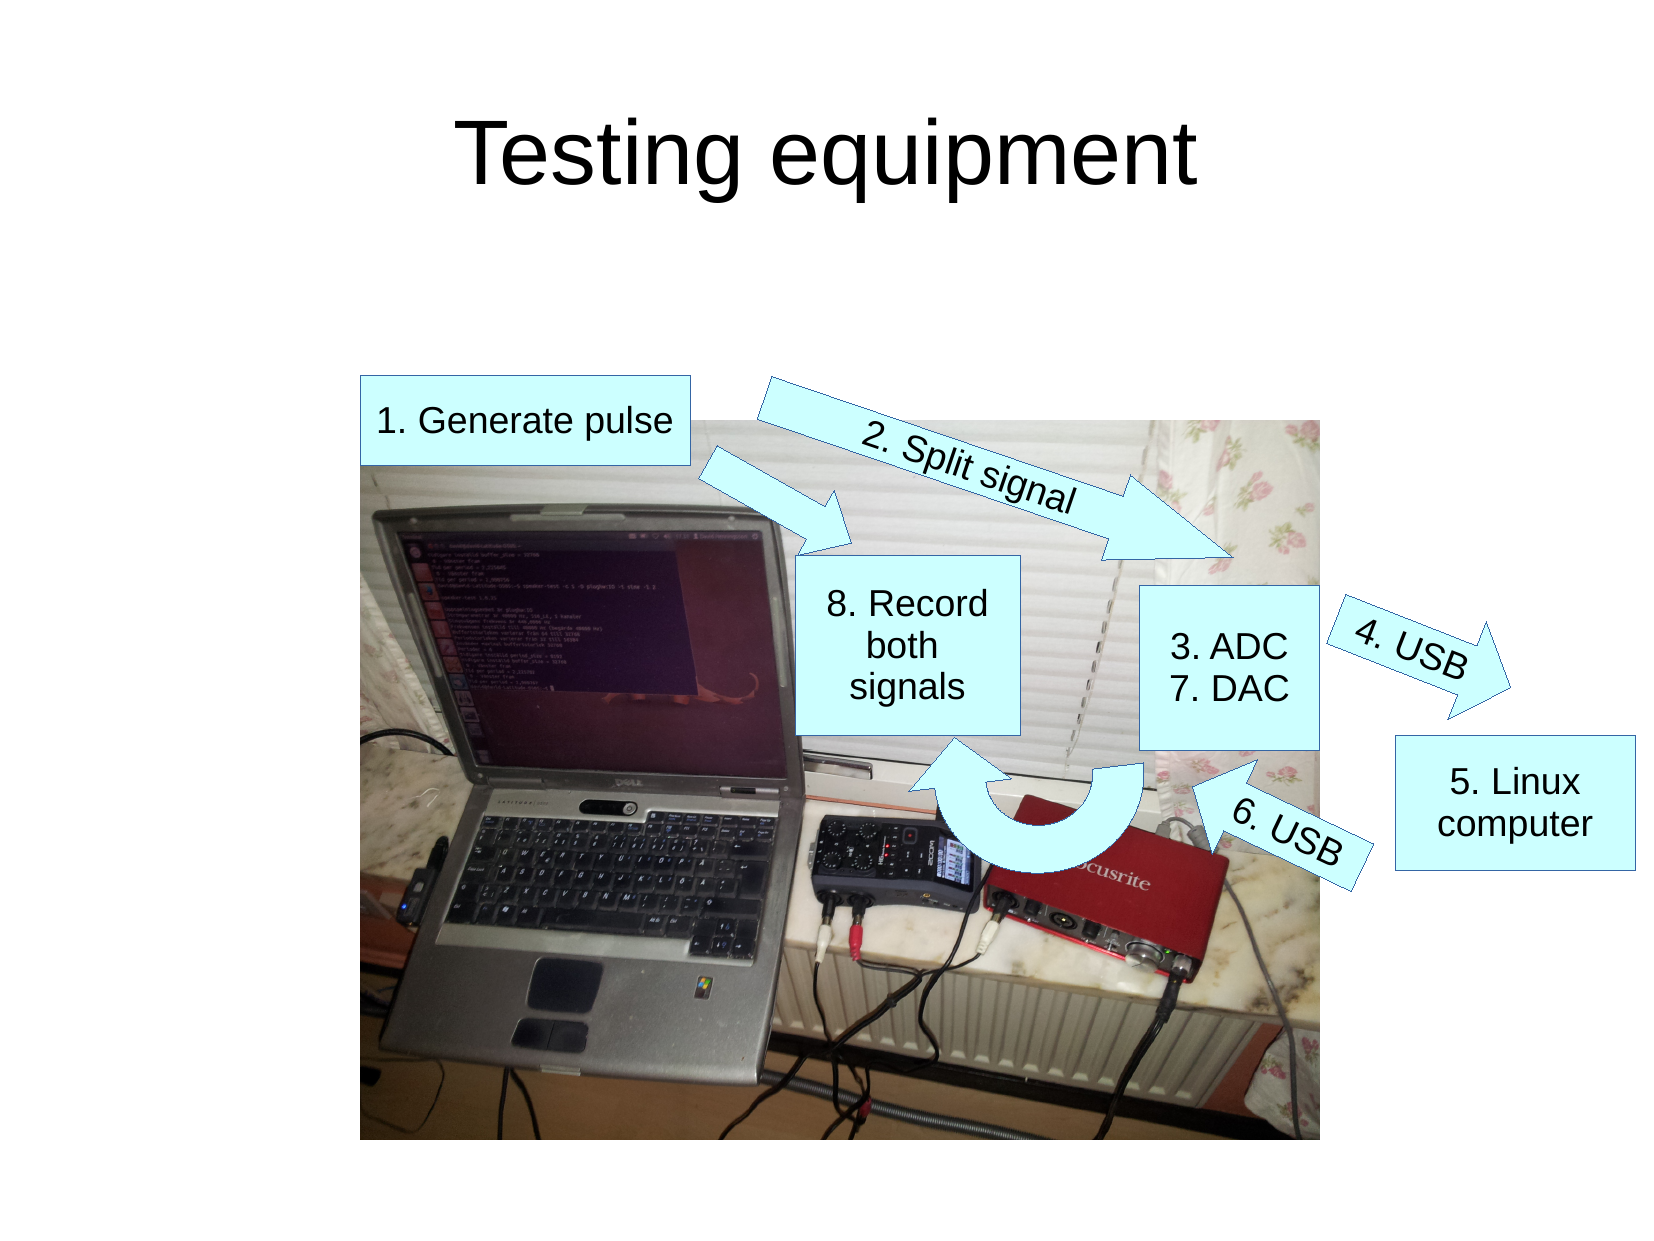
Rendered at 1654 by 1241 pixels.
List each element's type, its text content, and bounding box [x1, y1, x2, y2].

text_box 2. Split signal [757, 376, 1234, 561]
text_box 8. Record both signals [795, 555, 1021, 736]
text_box 1. Generate pulse [360, 375, 691, 466]
title Testing equipment [82, 49, 1571, 257]
text_box 4. USB [1326, 594, 1511, 720]
text_box 3. ADC 7. DAC [1139, 585, 1320, 751]
text_box [698, 445, 852, 556]
text_box 6. USB [1192, 759, 1374, 892]
text_box [908, 737, 1144, 874]
picture [360, 420, 1320, 1141]
text_box 5. Linux computer [1395, 735, 1636, 871]
